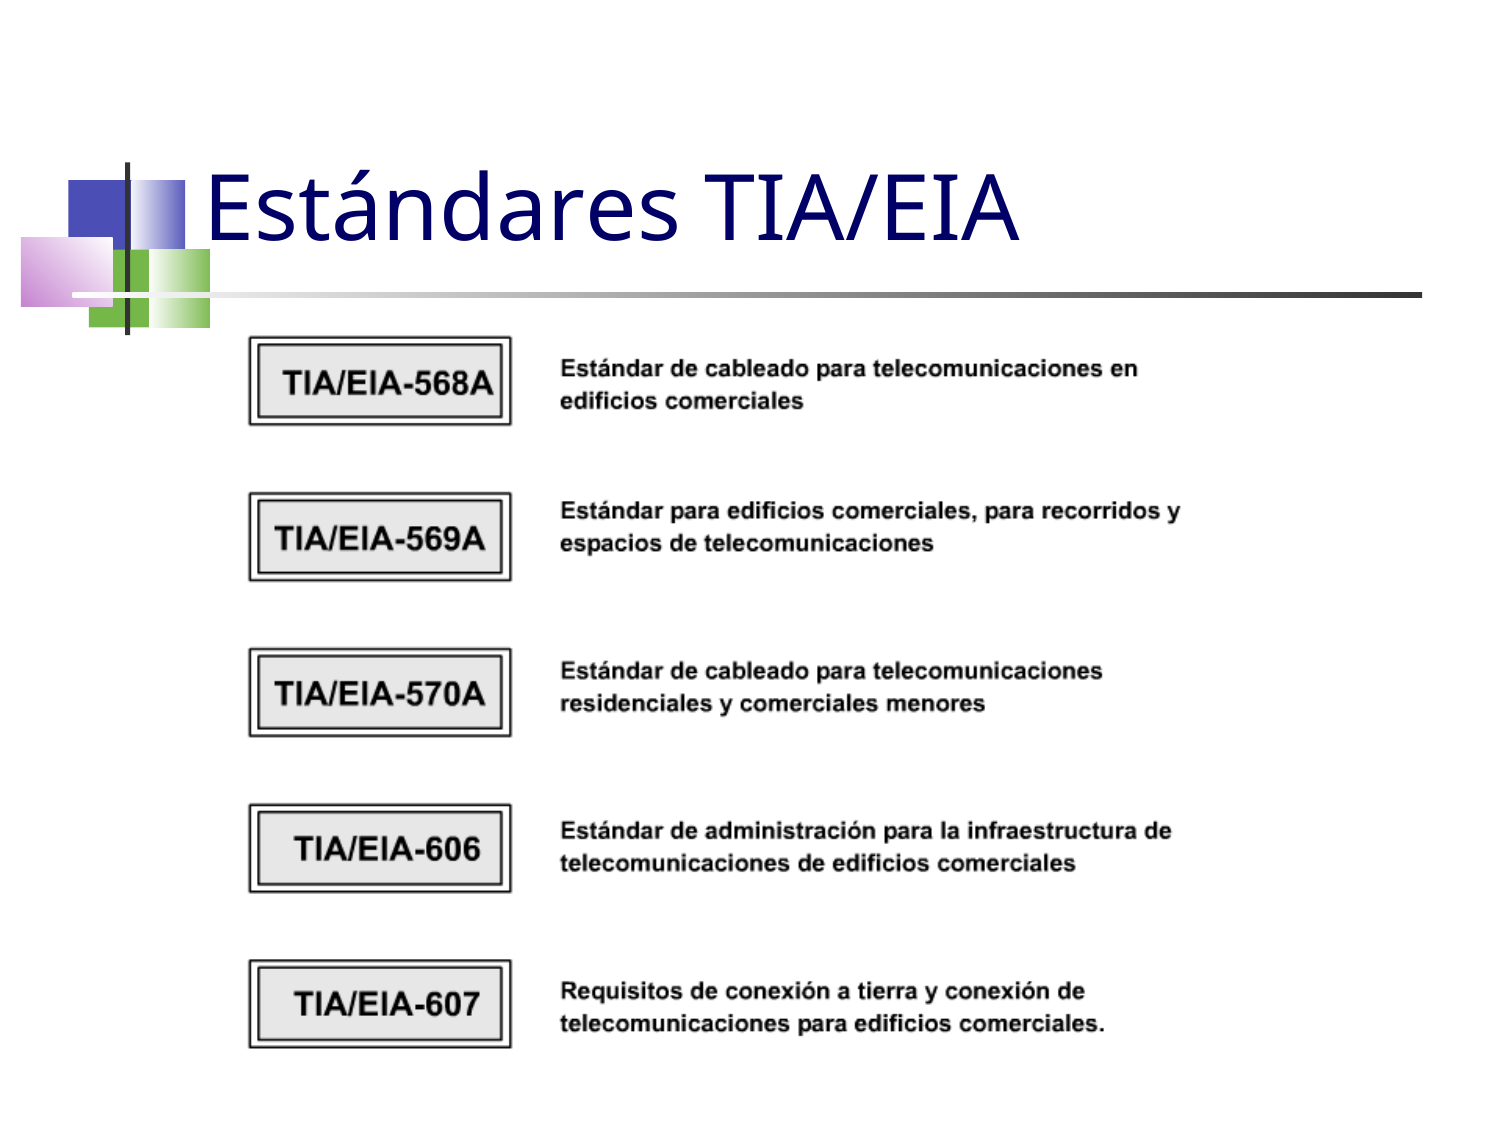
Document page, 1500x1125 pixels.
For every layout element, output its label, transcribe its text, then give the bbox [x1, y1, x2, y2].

picture [242, 314, 1229, 1080]
title Estándares TIA/EIA [188, 35, 1468, 276]
